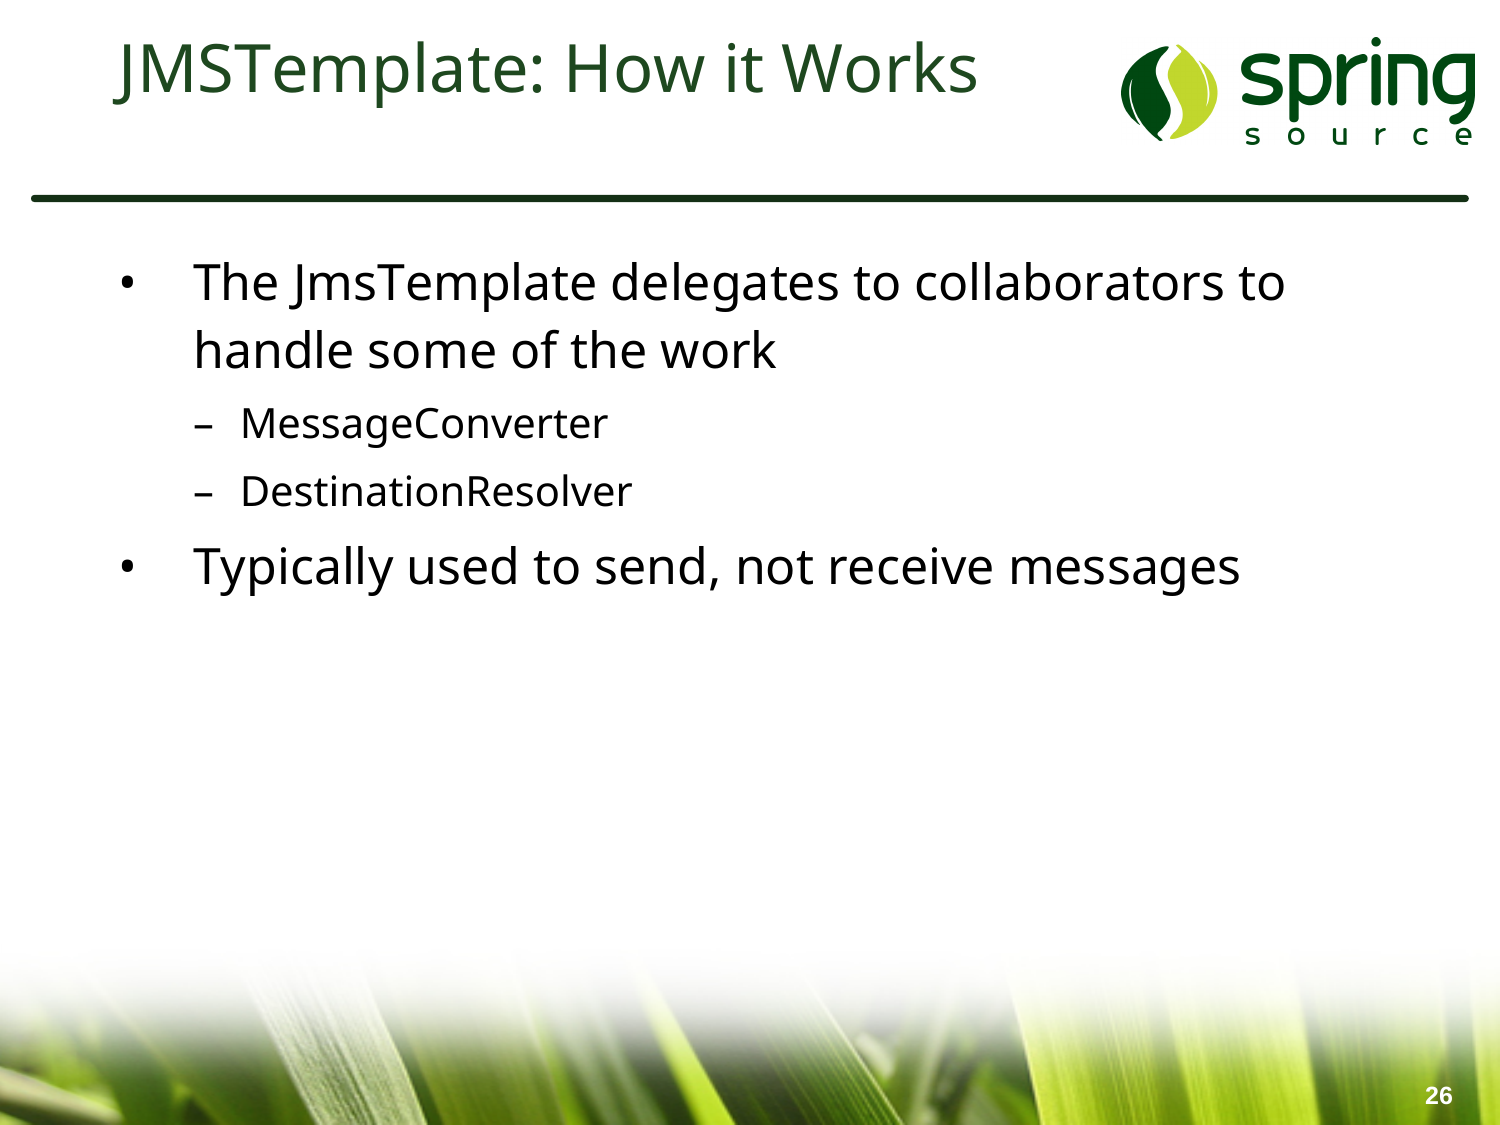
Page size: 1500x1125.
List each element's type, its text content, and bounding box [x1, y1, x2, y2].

title JMSTemplate: How it Works [103, 13, 1137, 177]
picture [0, 944, 1500, 1125]
picture [1137, 37, 1475, 145]
list The JmsTemplate delegates to collaborators to handle some of the work MessageConverter DestinationResolver Typically used to send, not receive messages [103, 239, 1394, 903]
